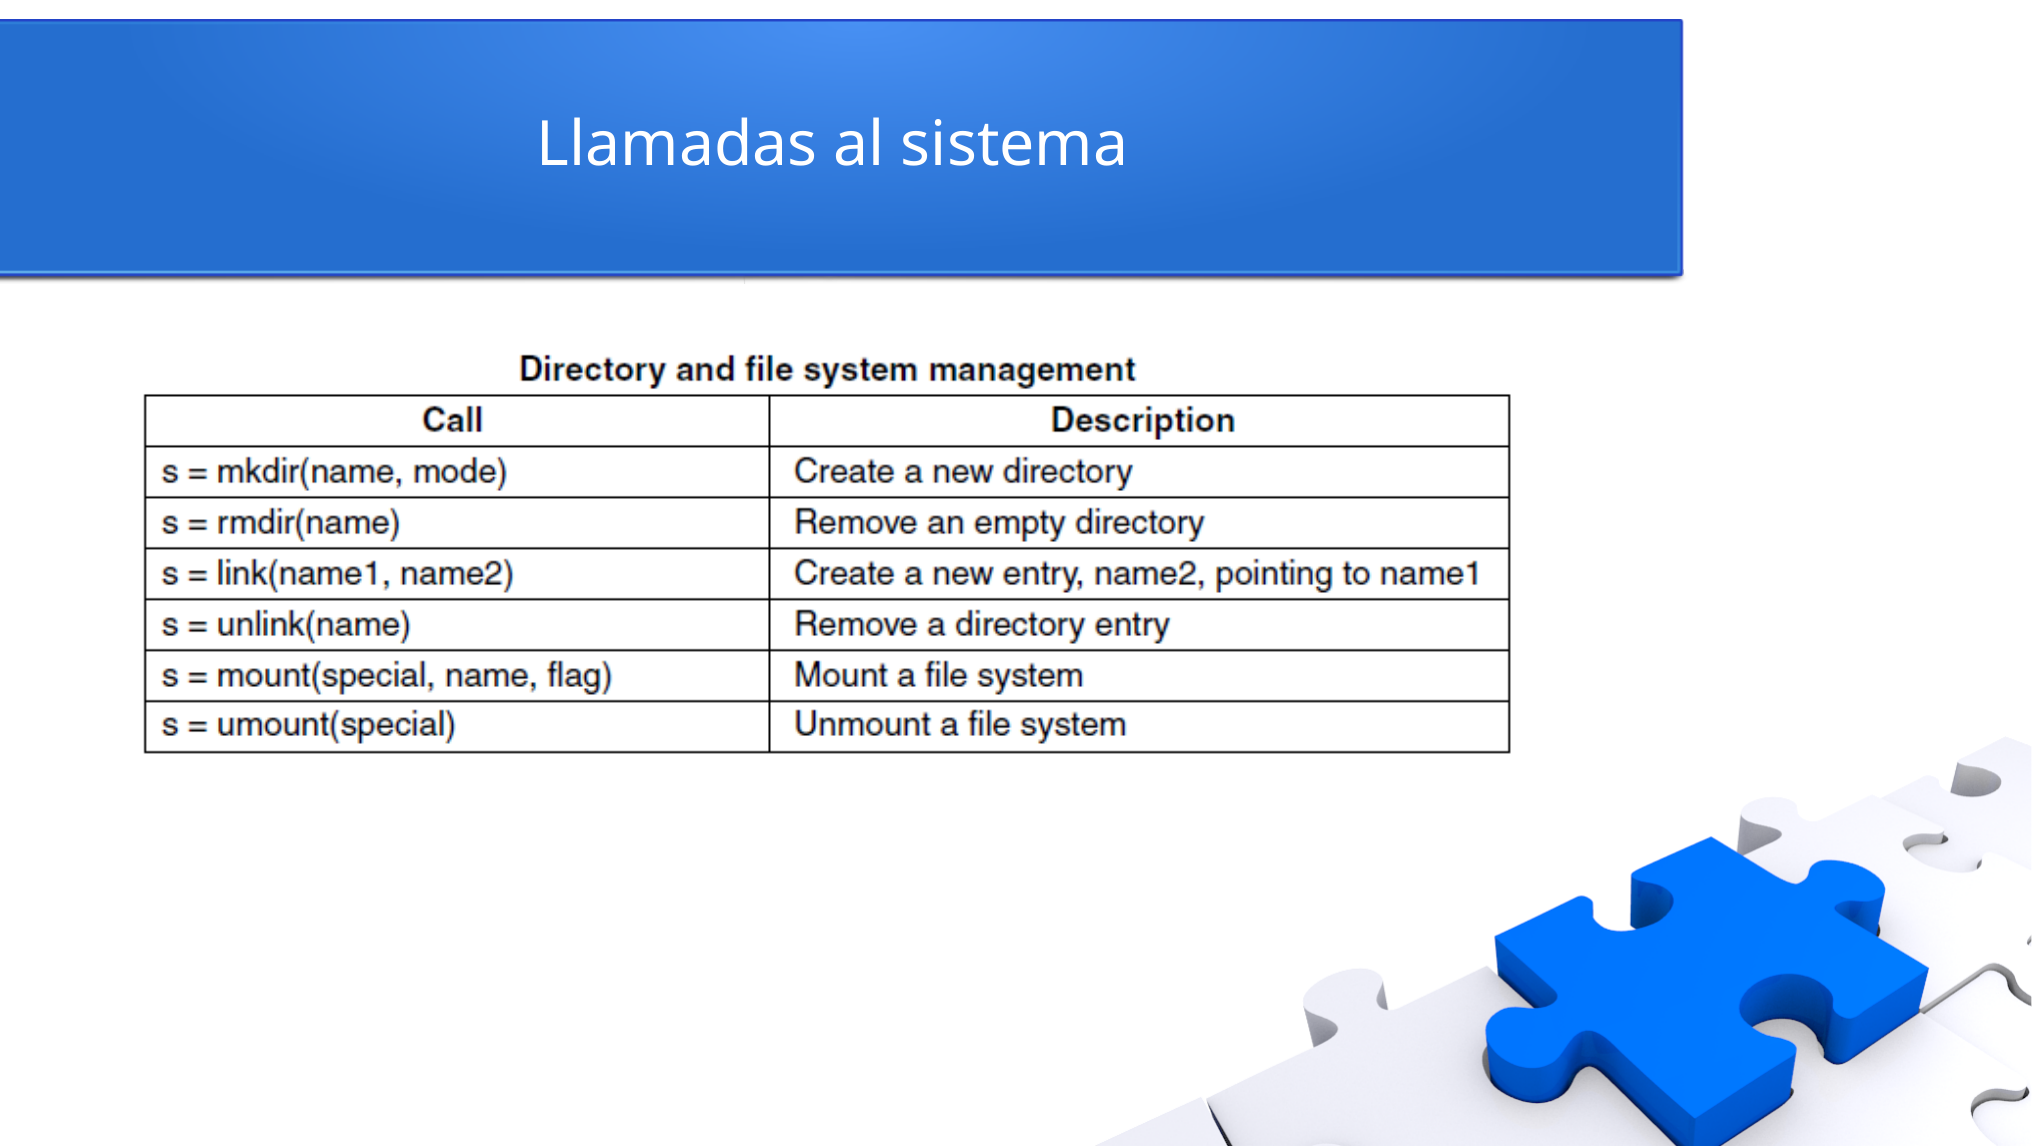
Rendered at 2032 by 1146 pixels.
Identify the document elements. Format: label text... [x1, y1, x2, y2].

picture [0, 19, 1689, 284]
picture [129, 342, 2032, 1146]
title Llamadas al sistema [0, 45, 1666, 237]
